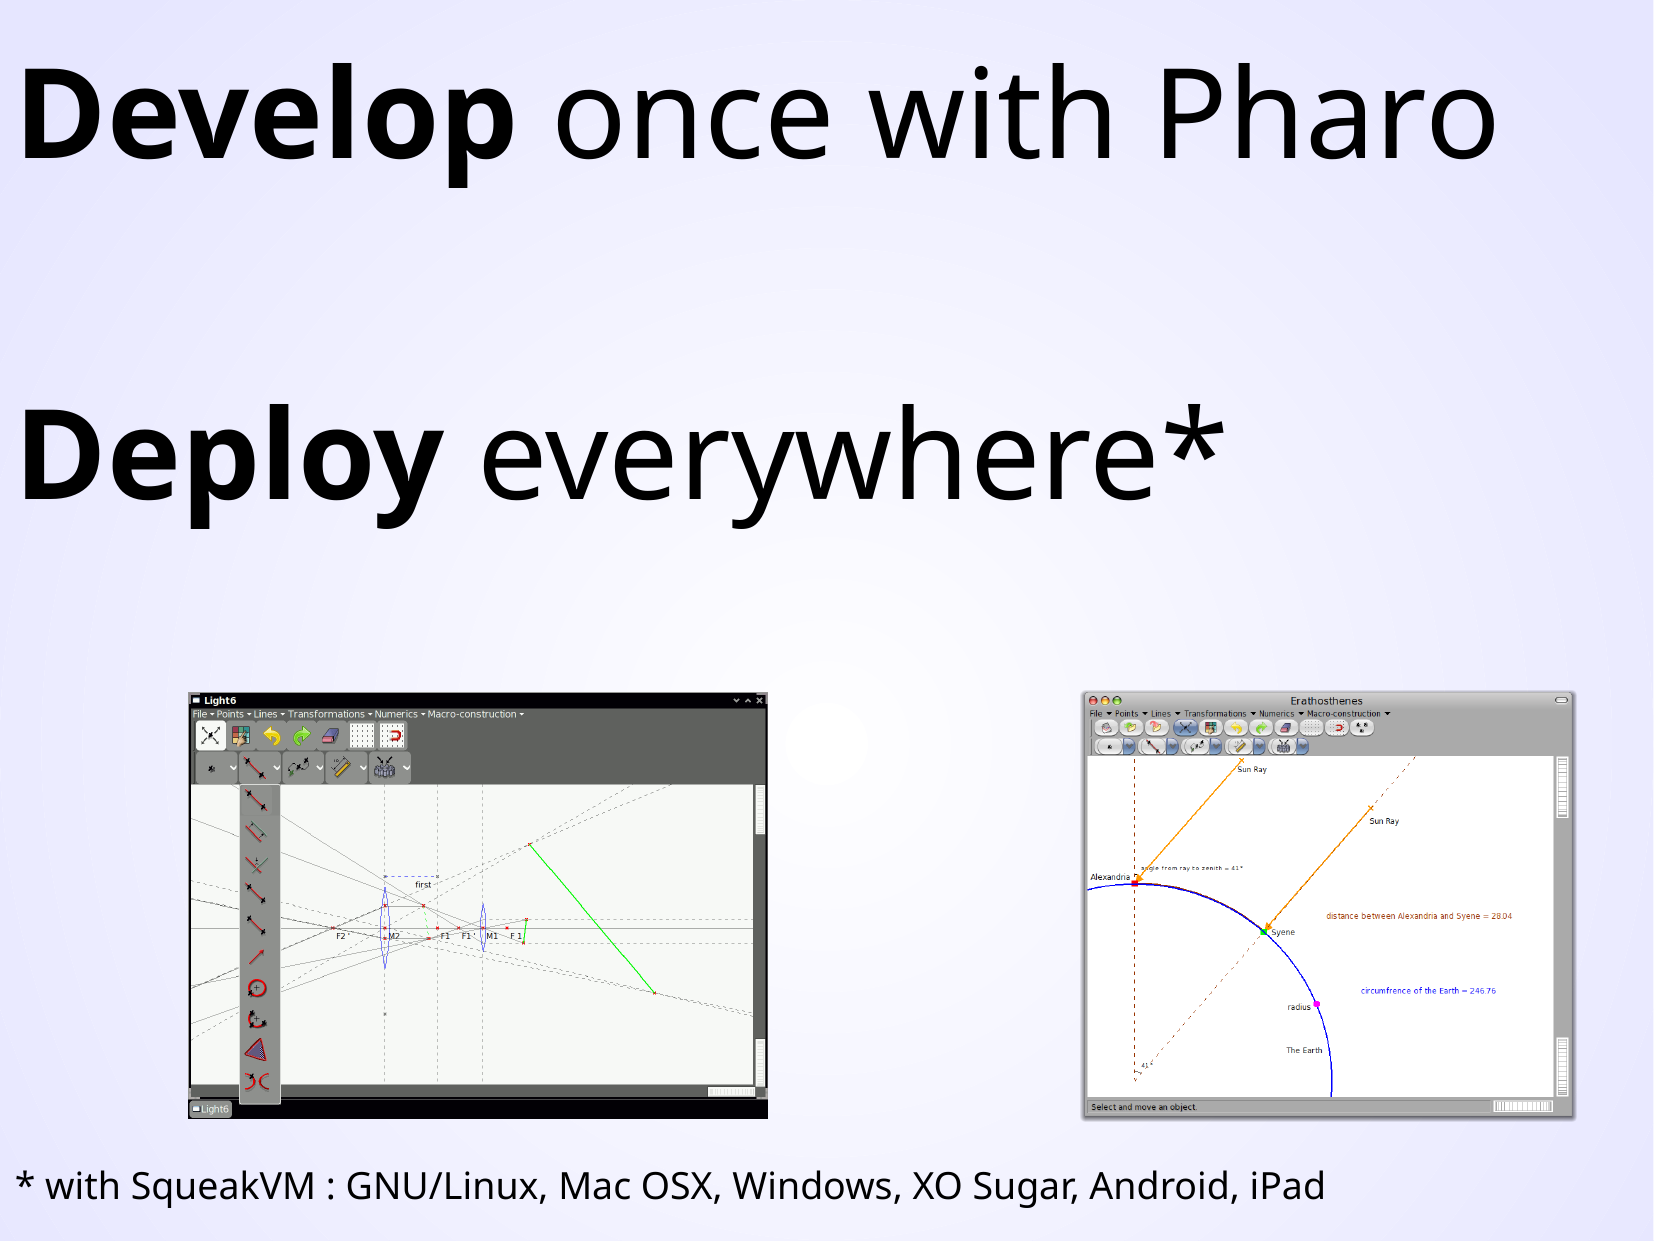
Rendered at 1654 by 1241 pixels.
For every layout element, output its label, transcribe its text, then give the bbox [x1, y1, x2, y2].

picture [1079, 689, 1577, 1123]
text_box Develop once with Pharo Deploy everywhere* [0, 17, 1654, 611]
picture [188, 692, 768, 1119]
text_box * with SqueakVM : GNU/Linux, Mac OSX, Windows, XO Sugar, Android, iPad [0, 1152, 1550, 1241]
